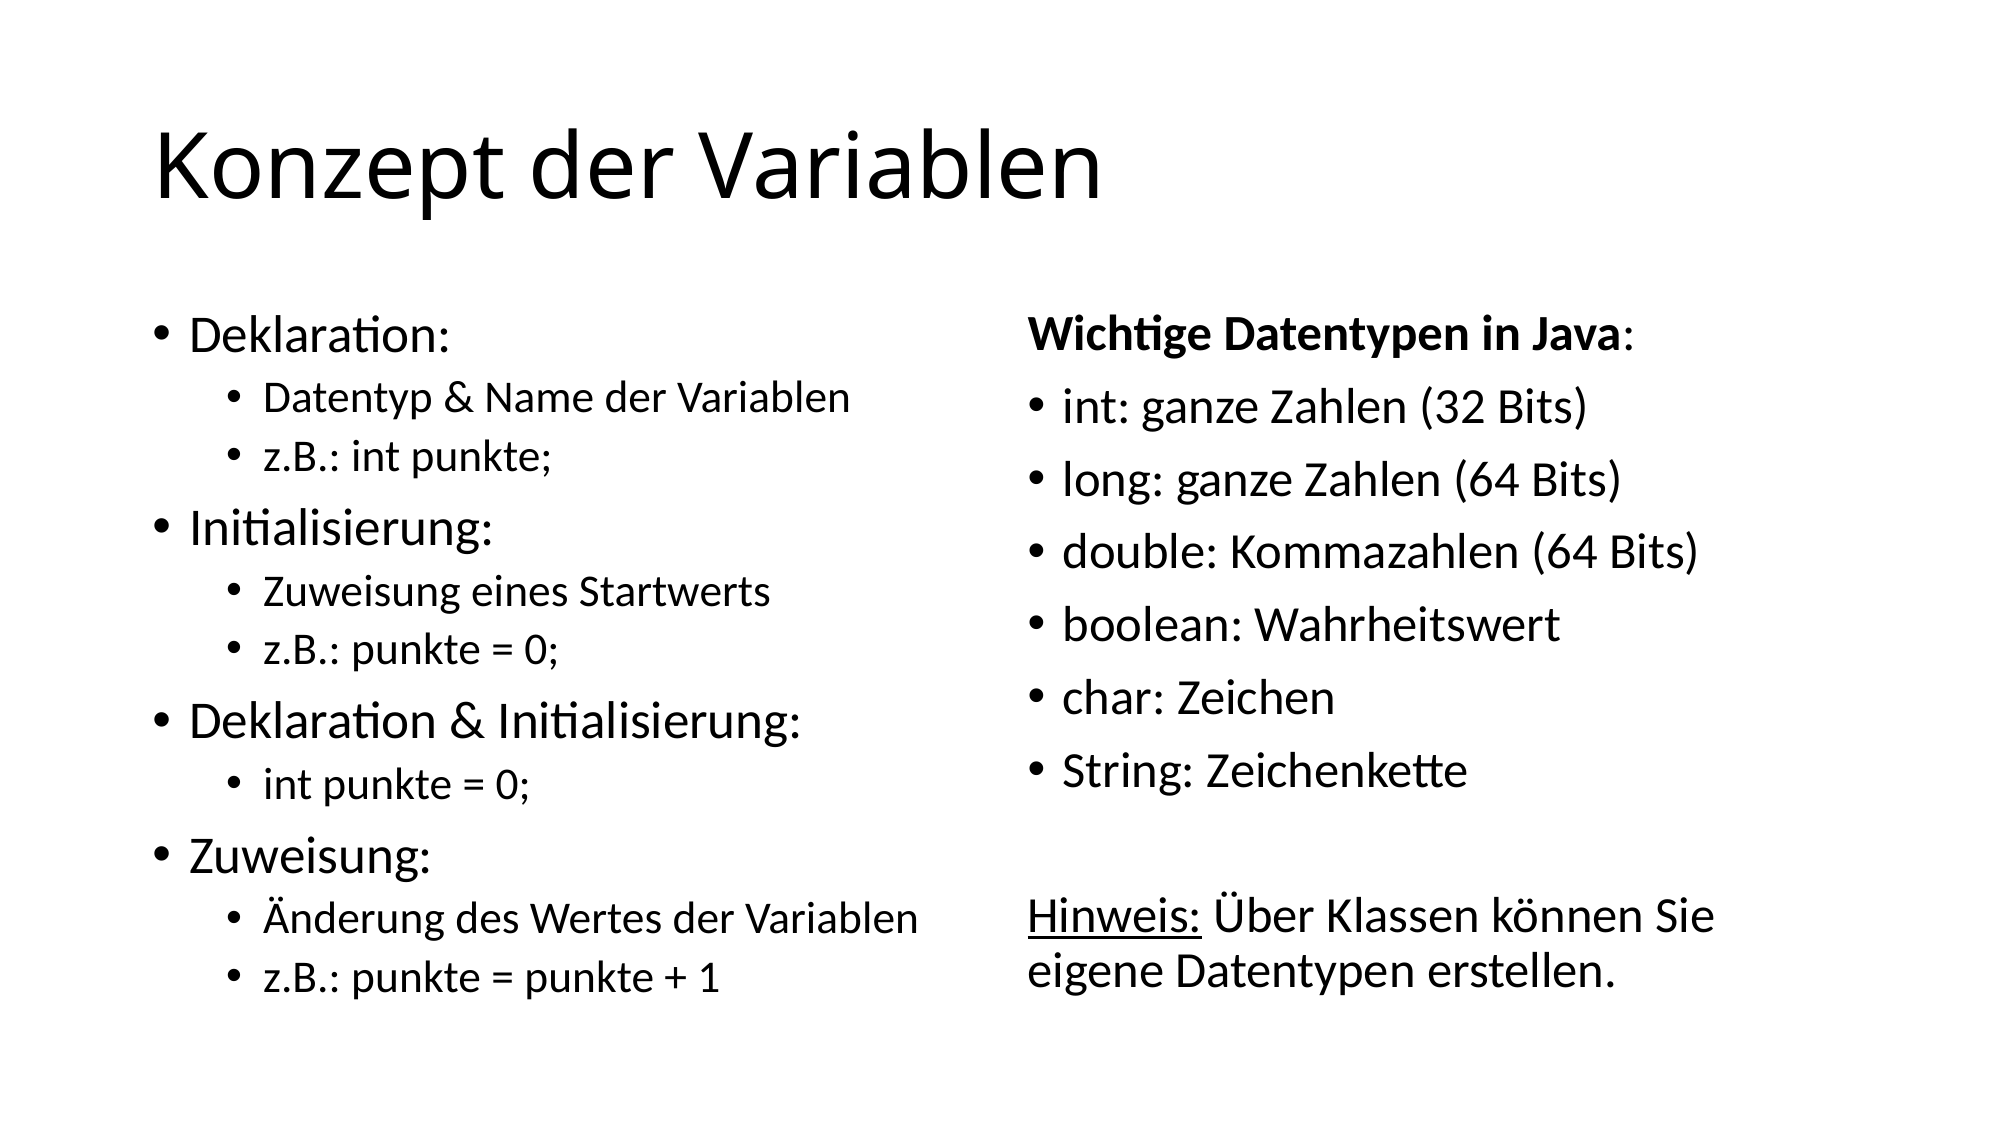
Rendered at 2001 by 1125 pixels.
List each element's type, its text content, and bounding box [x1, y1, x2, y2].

title Konzept der Variablen [137, 59, 1863, 278]
list Deklaration: Datentyp & Name der Variablen z.B.: int punkte; Initialisierung: Zuweisung eines Startwerts z.B.: punkte = 0; Deklaration & Initialisierung: int punkte = 0; Zuweisung: Änderung des Wertes der Variablen z.B.: punkte = punkte + 1 [137, 299, 988, 1014]
list Wichtige Datentypen in Java: int: ganze Zahlen (32 Bits) long: ganze Zahlen (64 Bits) double: Kommazahlen (64 Bits) boolean: Wahrheitswert char: Zeichen String: Zeichenkette Hinweis: Über Klassen können Sie eigene Datentypen erstellen. [1012, 299, 1863, 1014]
